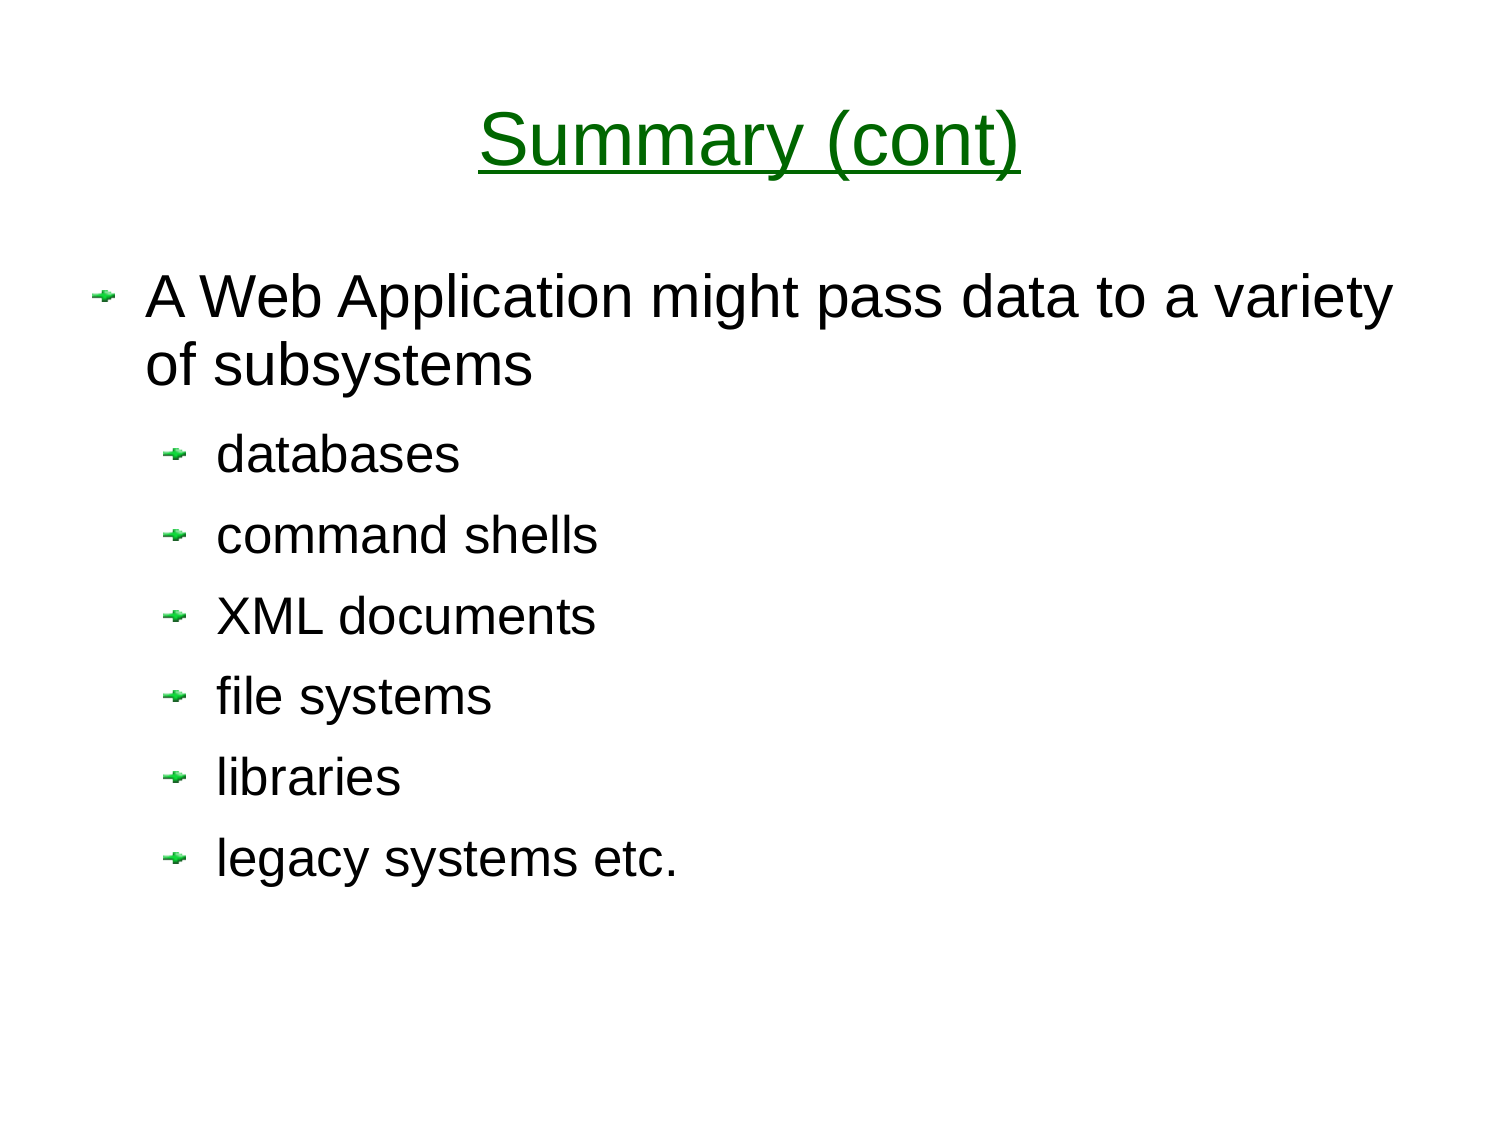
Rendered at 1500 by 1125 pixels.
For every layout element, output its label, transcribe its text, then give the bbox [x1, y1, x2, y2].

list A Web Application might pass data to a variety of subsystems databases command shells XML documents file systems libraries legacy systems etc. [75, 262, 1425, 1006]
title Summary (cont) [75, 45, 1425, 233]
